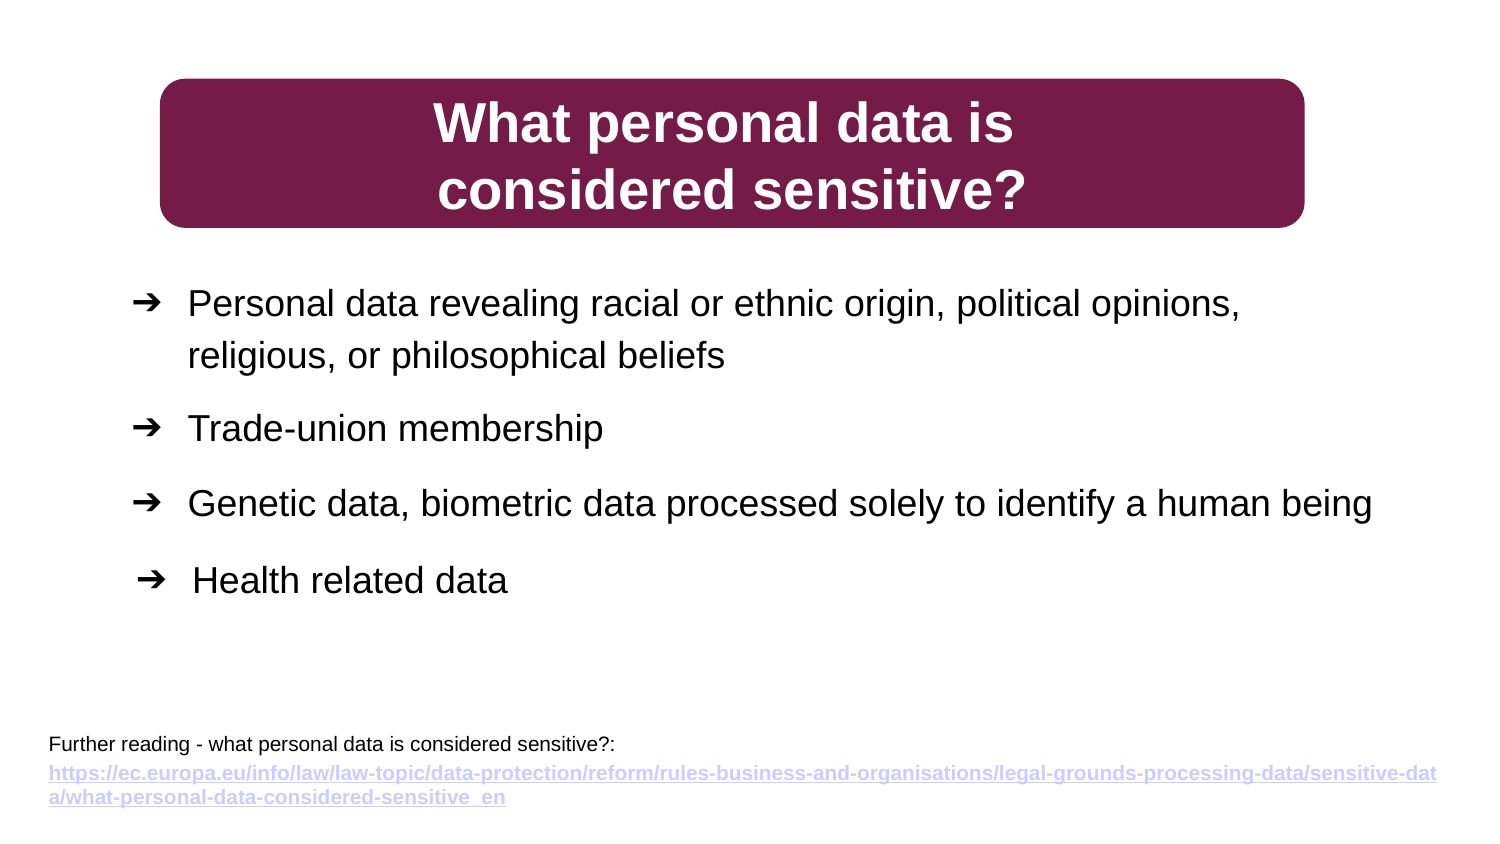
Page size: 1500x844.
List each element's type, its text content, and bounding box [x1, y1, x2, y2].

text_box Further reading - what personal data is considered sensitive?: https://ec.europa.eu/info/law/law-topic/data-protection/reform/rules-business-and-organisations/legal-grounds-processing-data/sensitive-data/what-personal-data-considered-sensitive_en [33, 712, 1455, 800]
text_box Trade-union membership [112, 382, 1442, 457]
text_box Personal data revealing racial or ethnic origin, political opinions, religious, or philosophical beliefs [112, 257, 1442, 382]
text_box Genetic data, biometric data processed solely to identify a human being [112, 457, 1442, 553]
text_box Health related data [117, 535, 1446, 630]
text_box What personal data is considered sensitive? [160, 79, 1304, 228]
